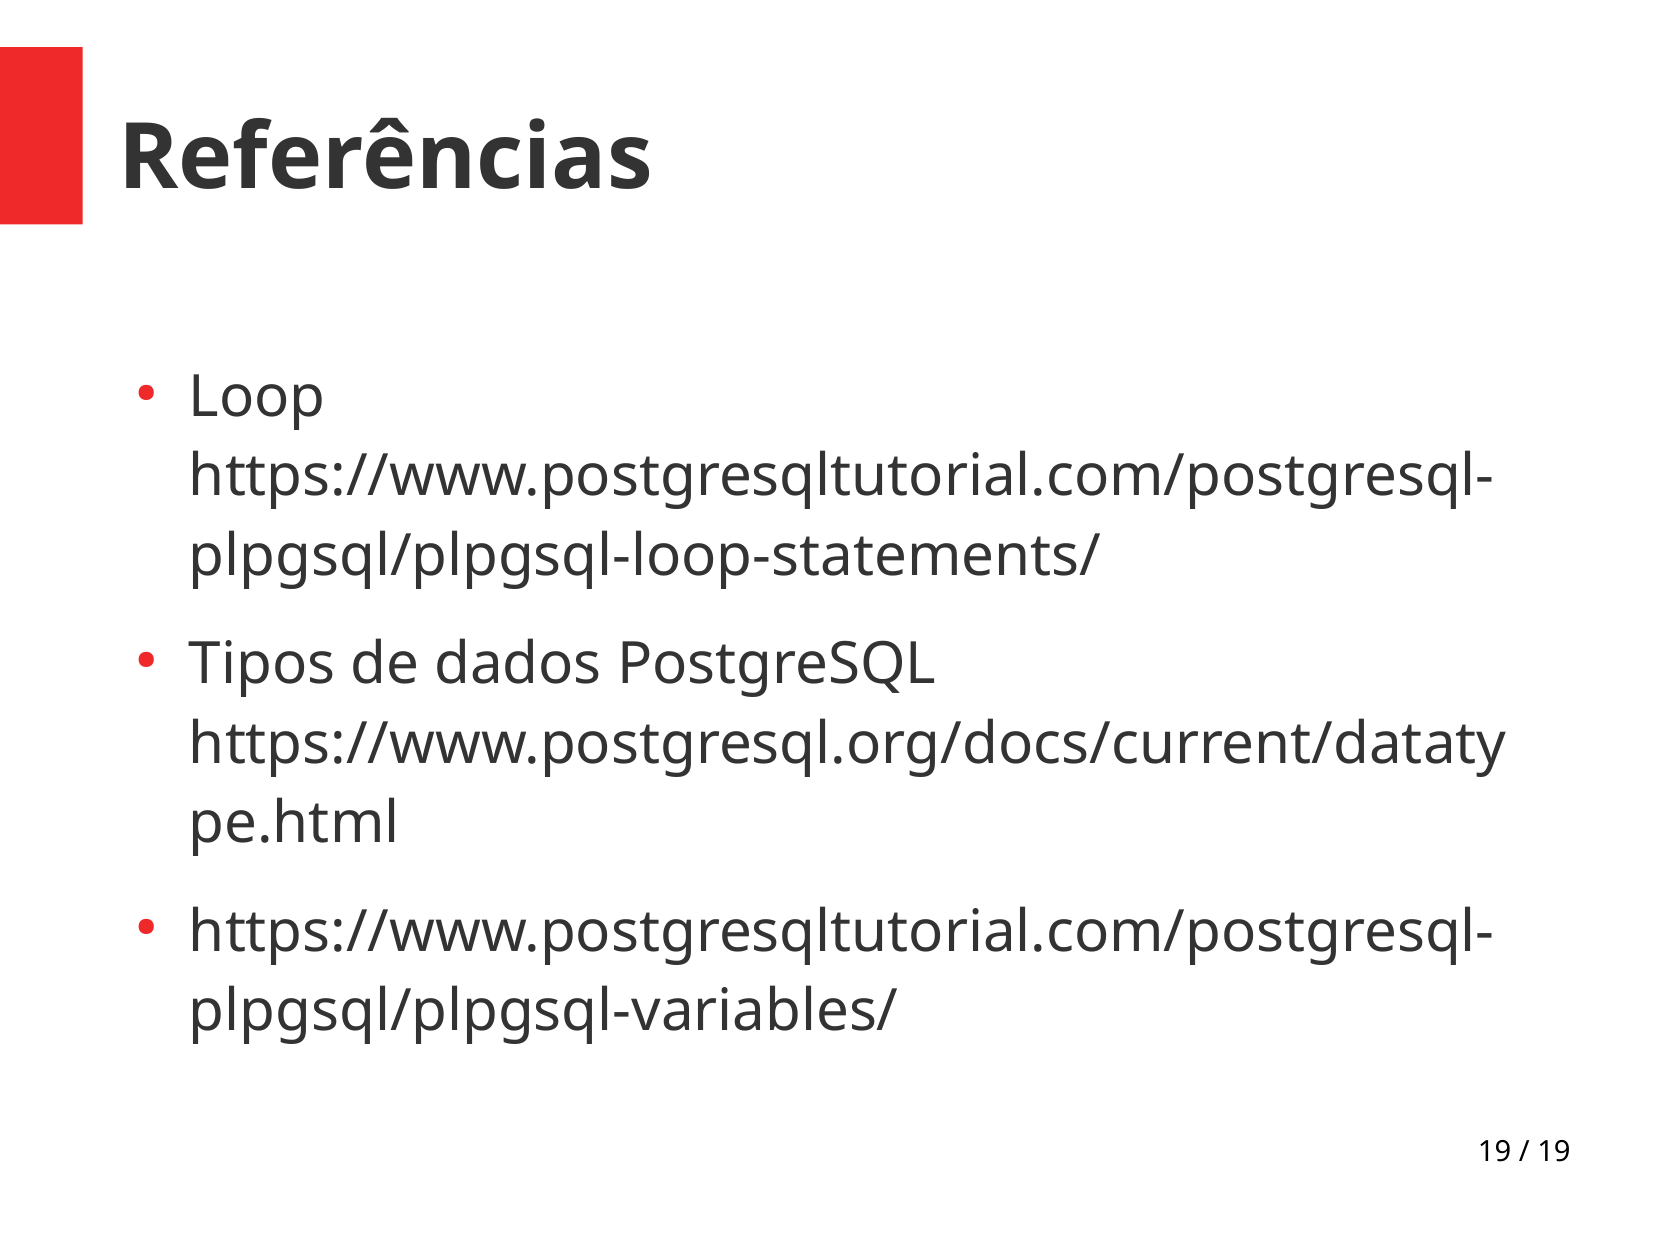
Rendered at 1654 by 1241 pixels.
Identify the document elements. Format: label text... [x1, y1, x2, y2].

title Referências [118, 49, 1571, 257]
list Loop https://www.postgresqltutorial.com/postgresql-plpgsql/plpgsql-loop-statements/ Tipos de dados PostgreSQL https://www.postgresql.org/docs/current/datatype.html https://www.postgresqltutorial.com/postgresql-plpgsql/plpgsql-variables/ [118, 354, 1536, 1074]
